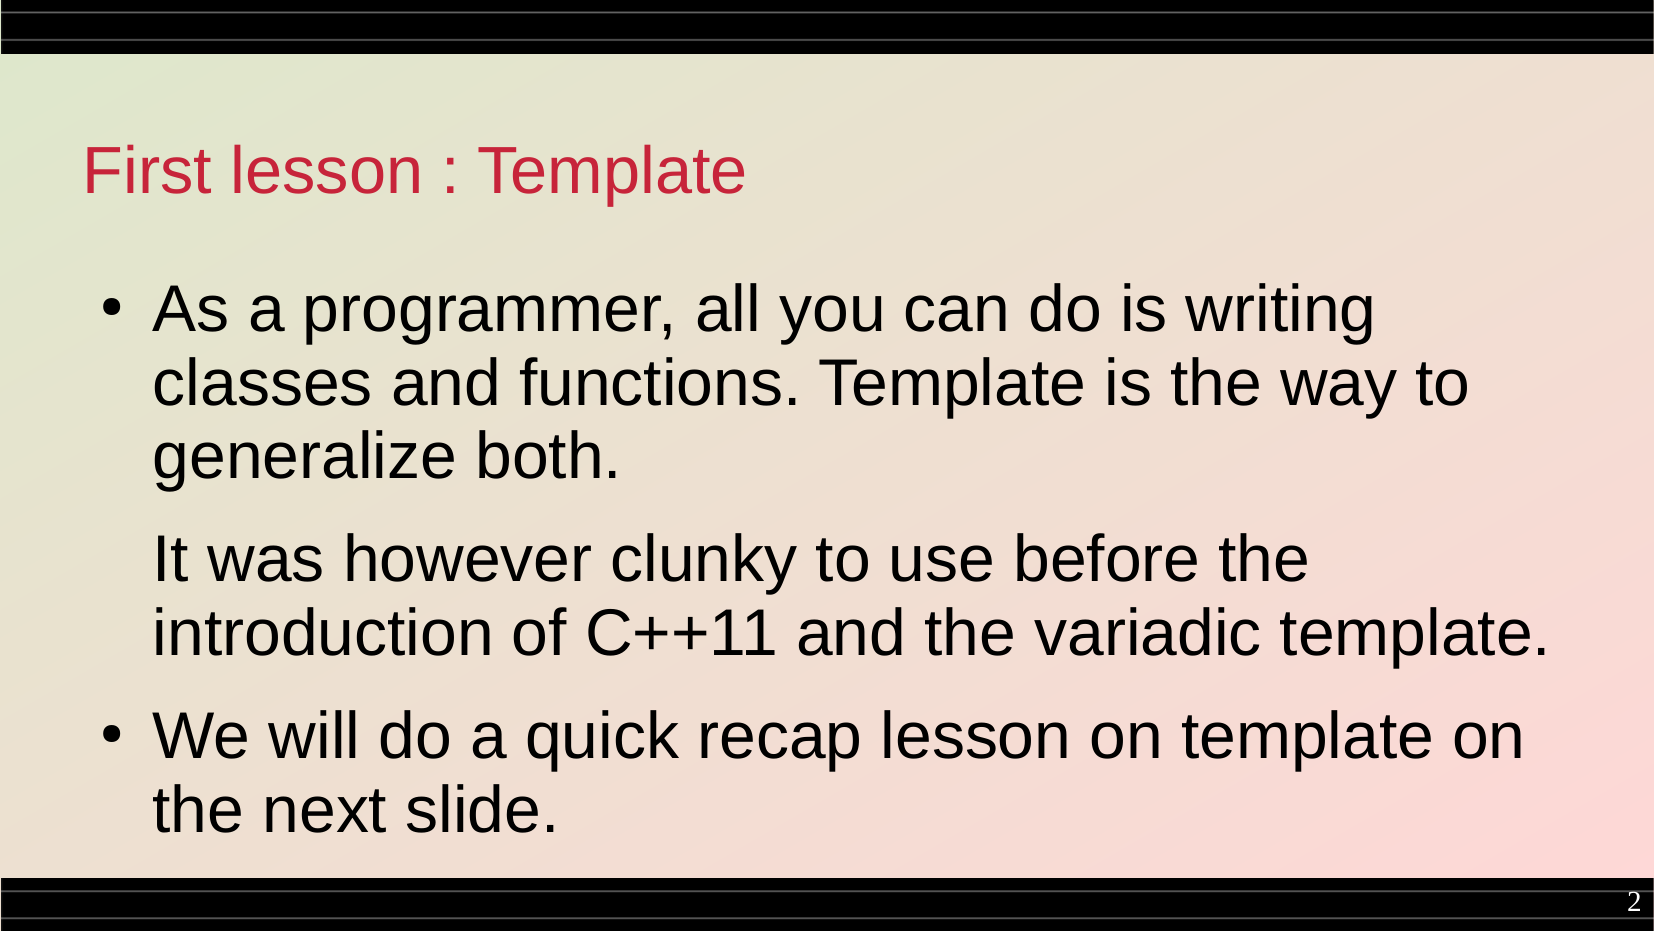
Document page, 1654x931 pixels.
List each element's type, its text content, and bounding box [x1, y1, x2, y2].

list As a programmer, all you can do is writing classes and functions. Template is the way to generalize both. It was however clunky to use before the introduction of C++11 and the variadic template. We will do a quick recap lesson on template on the next slide. [82, 271, 1571, 851]
title First lesson : Template [82, 92, 1571, 249]
picture [1, 0, 1654, 54]
picture [1, 878, 1654, 931]
